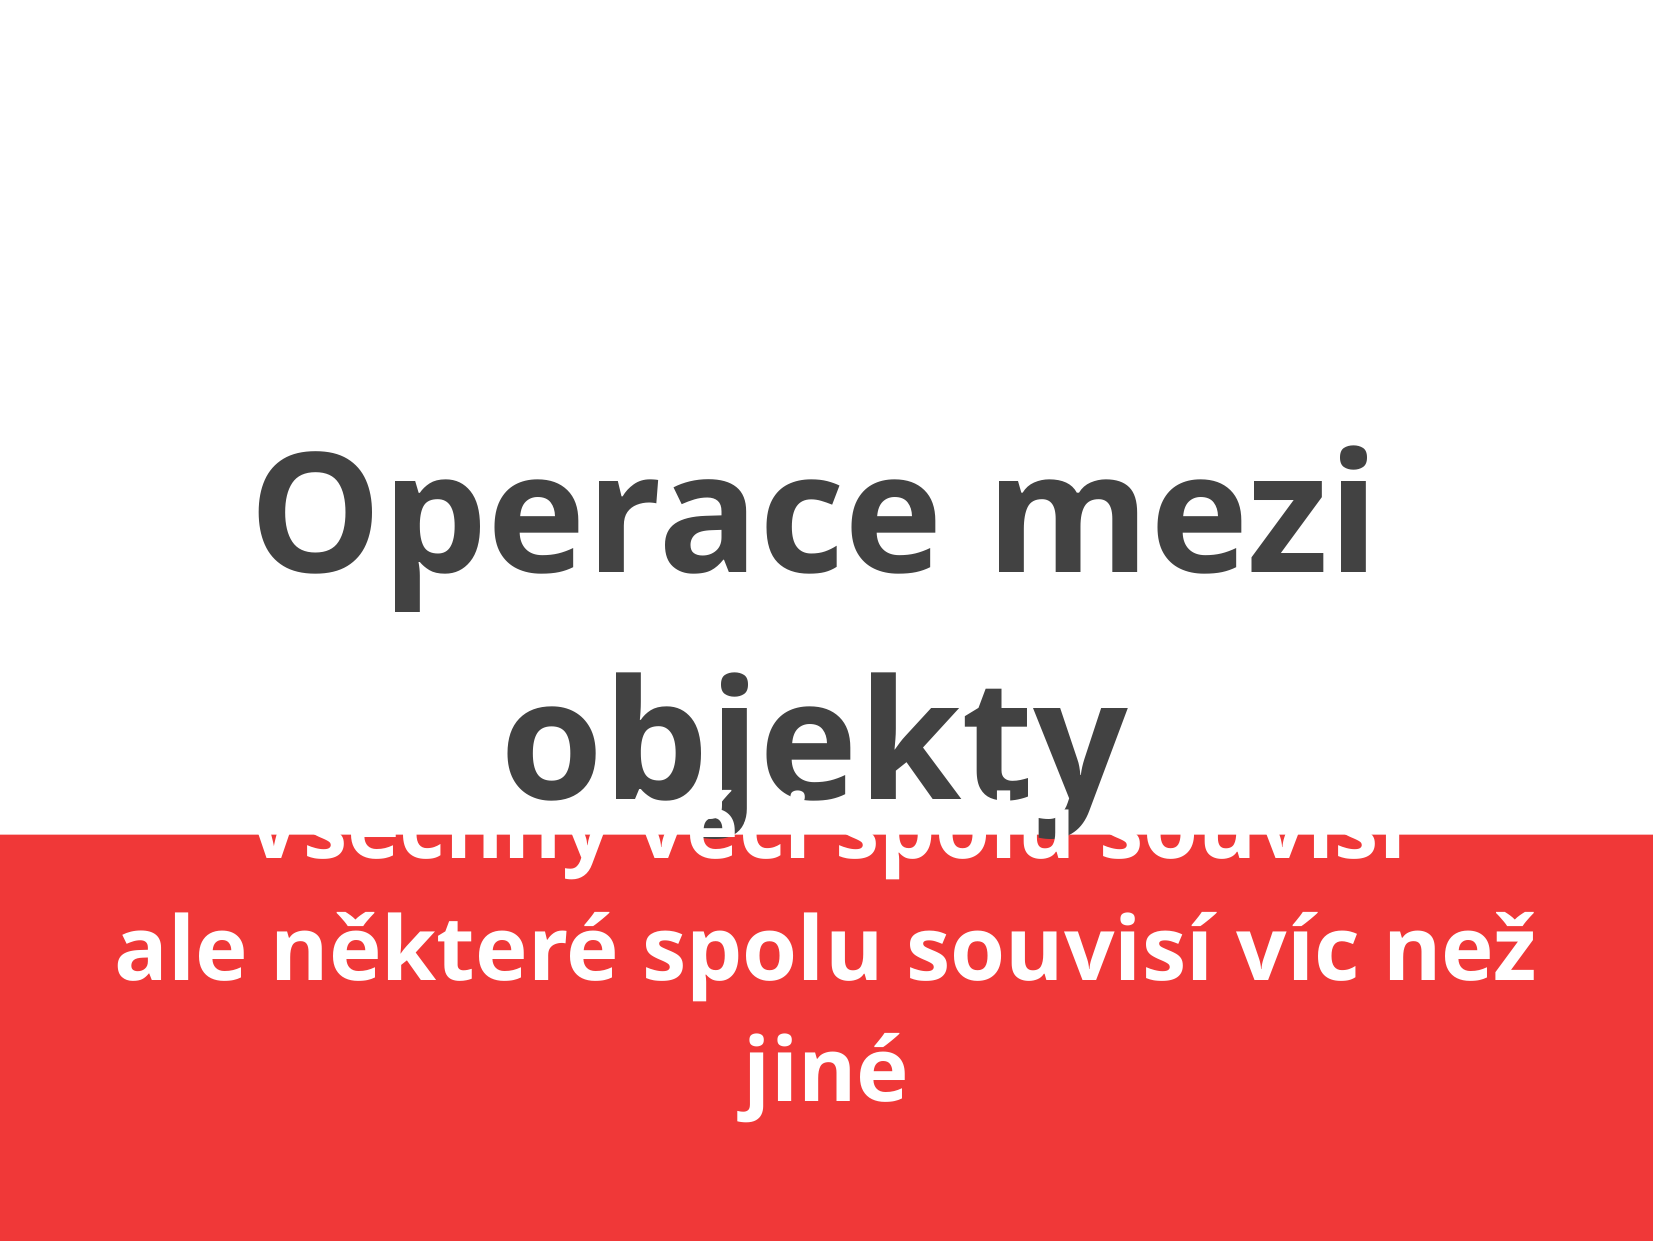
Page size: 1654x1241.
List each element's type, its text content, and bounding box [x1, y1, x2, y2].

title Operace mezi objekty [70, 425, 1559, 817]
subtitle Všechny věci spolu souvisí ale některé spolu souvisí víc než jiné [82, 841, 1571, 1050]
